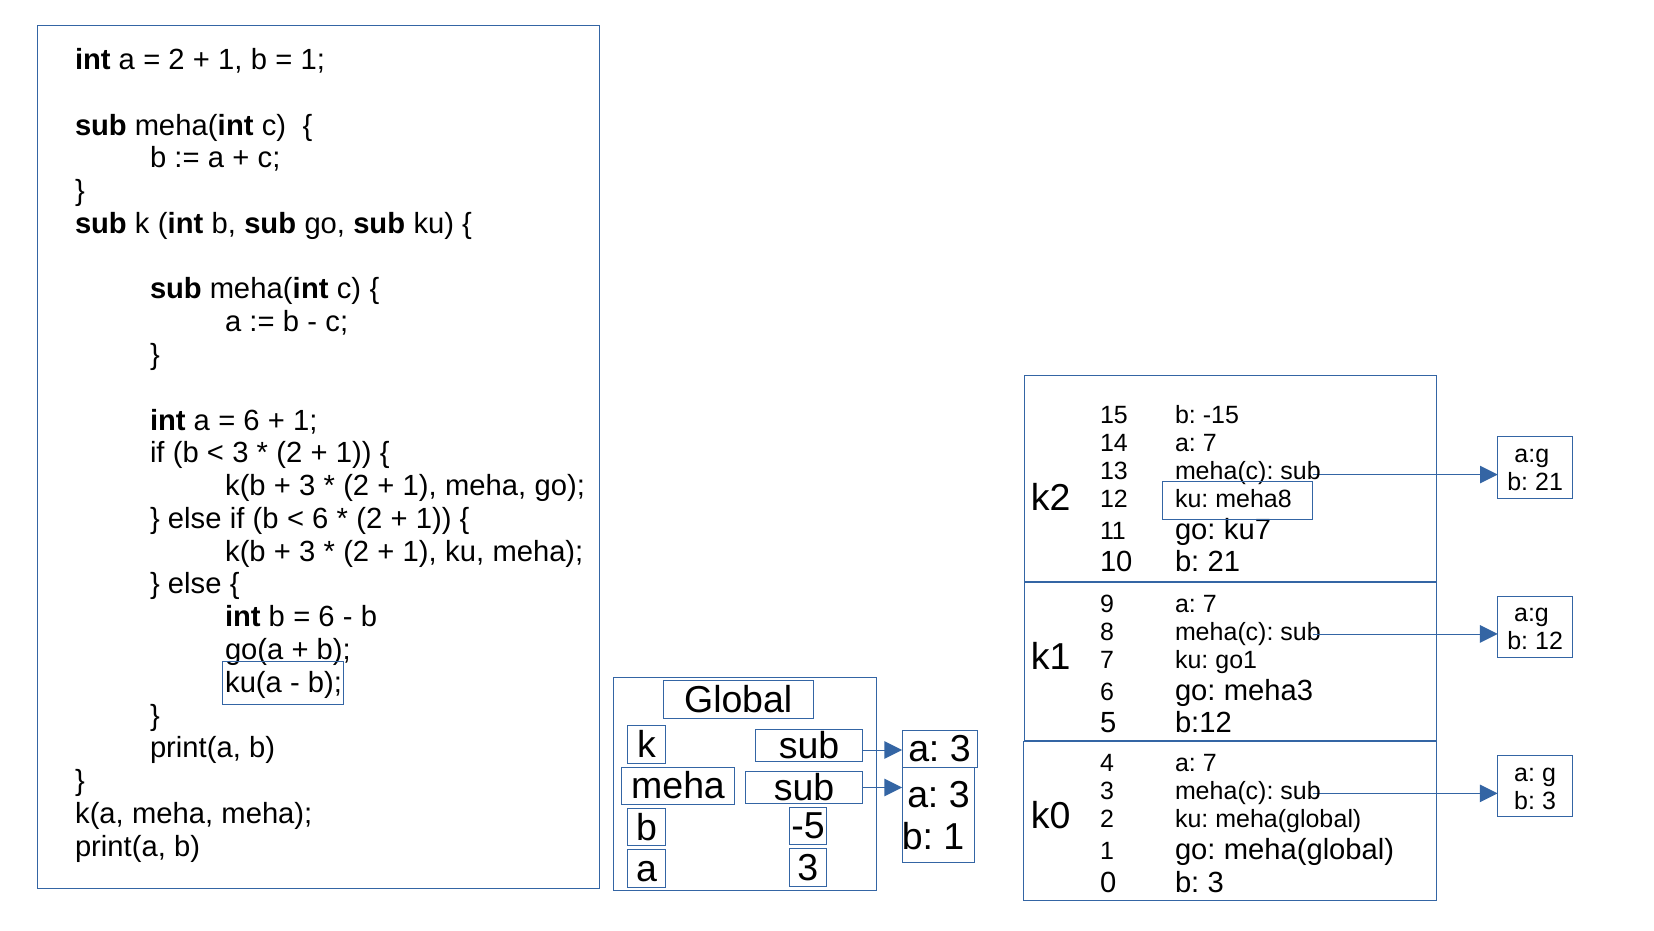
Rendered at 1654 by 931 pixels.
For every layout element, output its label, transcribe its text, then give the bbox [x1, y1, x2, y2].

subtitle int a = 2 + 1, b = 1; sub meha(int c) { b := a + c; } sub k (int b, sub go, sub ku) { sub meha(int c) { a := b - c; } int a = 6 + 1; if (b < 3 * (2 + 1)) { k(b + 3 * (2 + 1), meha, go); } else if (b < 6 * (2 + 1)) { k(b + 3 * (2 + 1), ku, meha); } else { int b = 6 - b go(a + b); ku(a - b); } print(a, b) } k(a, meha, meha); print(a, b) [75, 43, 638, 863]
text_box sub [745, 771, 863, 804]
text_box a [627, 849, 666, 888]
text_box a: 3 [902, 730, 978, 768]
text_box a: 3 b: 1 [902, 767, 975, 863]
text_box k1 [1016, 628, 1086, 685]
text_box sub [755, 729, 863, 762]
text_box Global [663, 680, 814, 719]
text_box k [627, 725, 666, 764]
text_box 3 [789, 848, 827, 887]
text_box k2 [1016, 468, 1085, 526]
text_box 9 a: 7 8 meha(c): sub 7 ku: go1 6 go: meha3 5 b:12 [1085, 586, 1409, 741]
text_box a:g b: 12 [1497, 596, 1573, 658]
text_box a:g b: 21 [1497, 436, 1573, 499]
text_box 4 a: 7 3 meha(c): sub 2 ku: meha(global) 1 go: meha(global) 0 b: 3 [1085, 741, 1437, 916]
text_box a: g b: 3 [1497, 755, 1573, 817]
text_box 15 b: -15 14 a: 7 13 meha(c): sub 12 ku: meha8 11 go: ku7 10 b: 21 [1085, 393, 1409, 586]
text_box meha [621, 767, 735, 805]
text_box b [627, 808, 666, 846]
text_box k0 [1015, 787, 1085, 845]
text_box -5 [789, 807, 827, 845]
